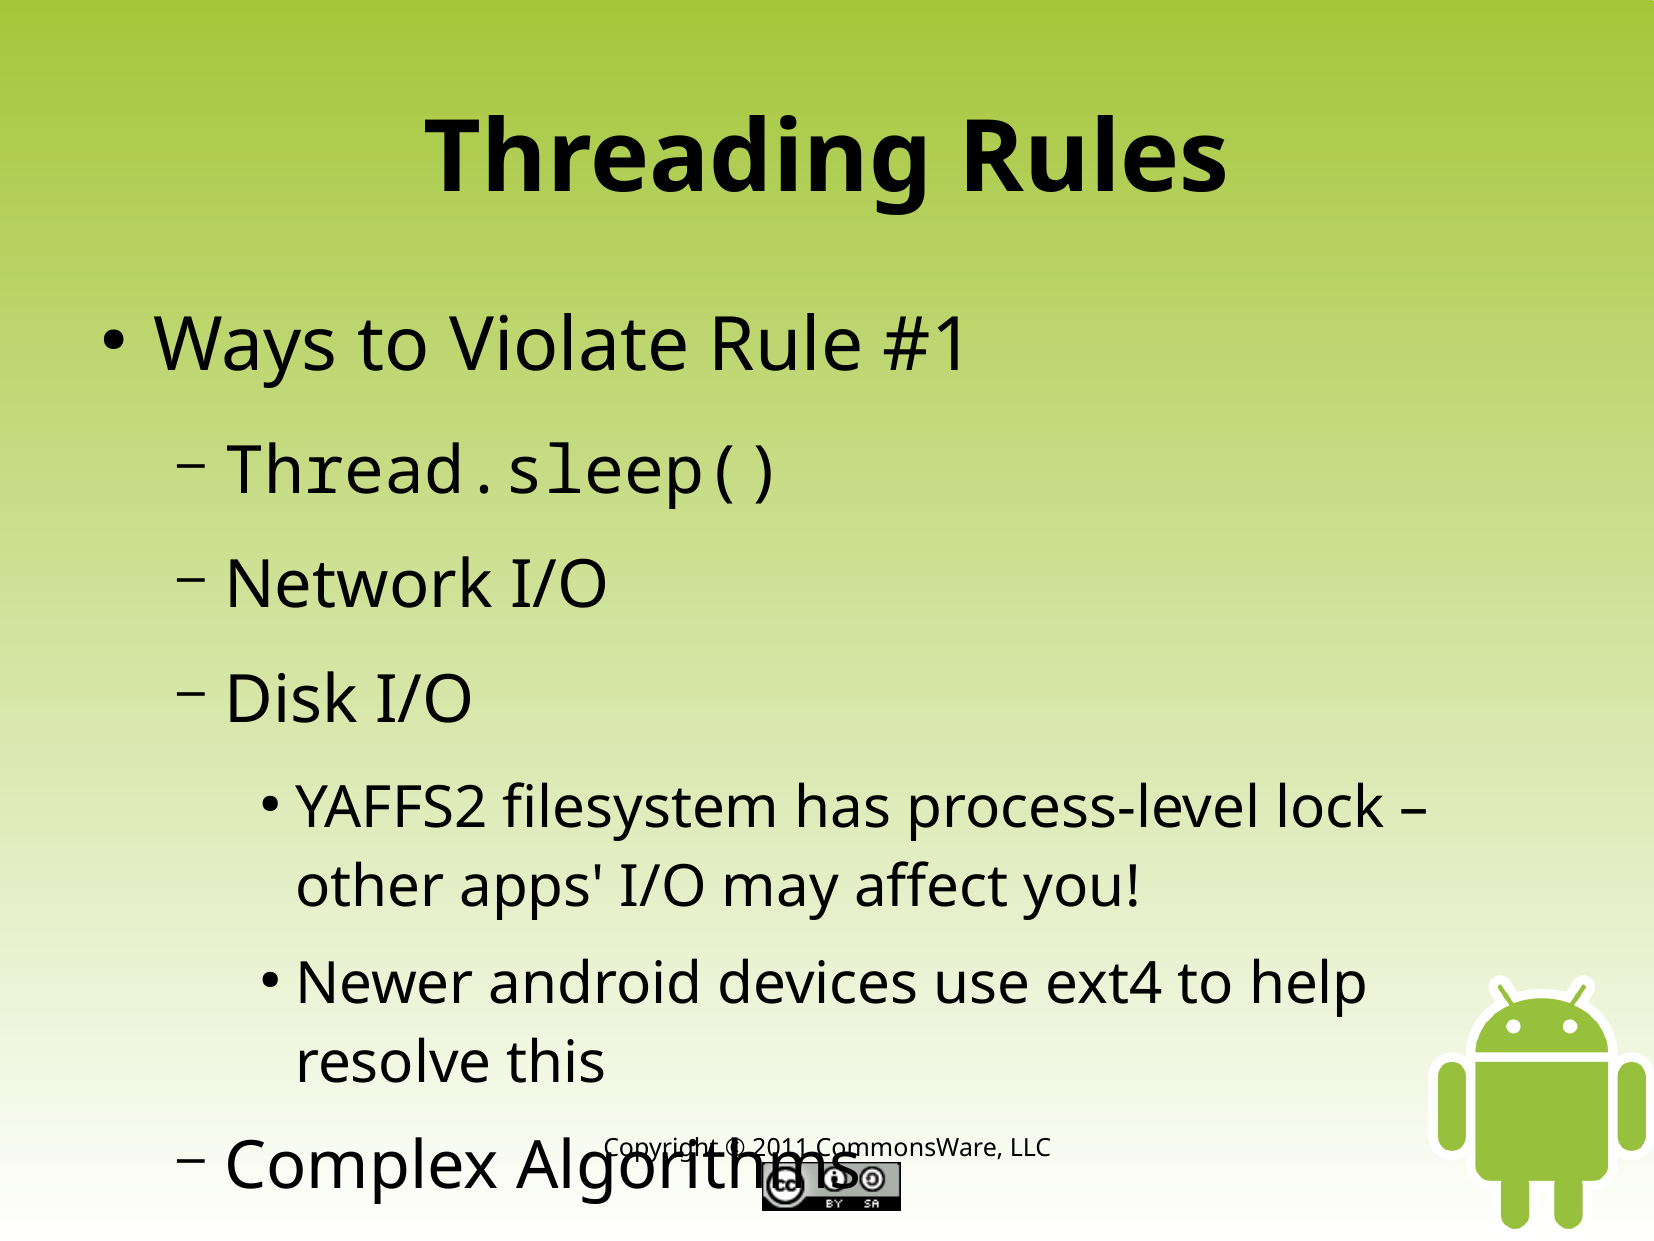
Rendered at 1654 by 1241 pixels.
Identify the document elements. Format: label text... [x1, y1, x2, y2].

list Ways to Violate Rule #1 Thread.sleep() Network I/O Disk I/O YAFFS2 filesystem has process-level lock – other apps' I/O may affect you! Newer android devices use ext4 to help resolve this Complex Algorithms [82, 290, 1538, 1091]
picture [762, 1162, 901, 1211]
picture [1428, 975, 1654, 1238]
title Threading Rules [82, 49, 1571, 257]
